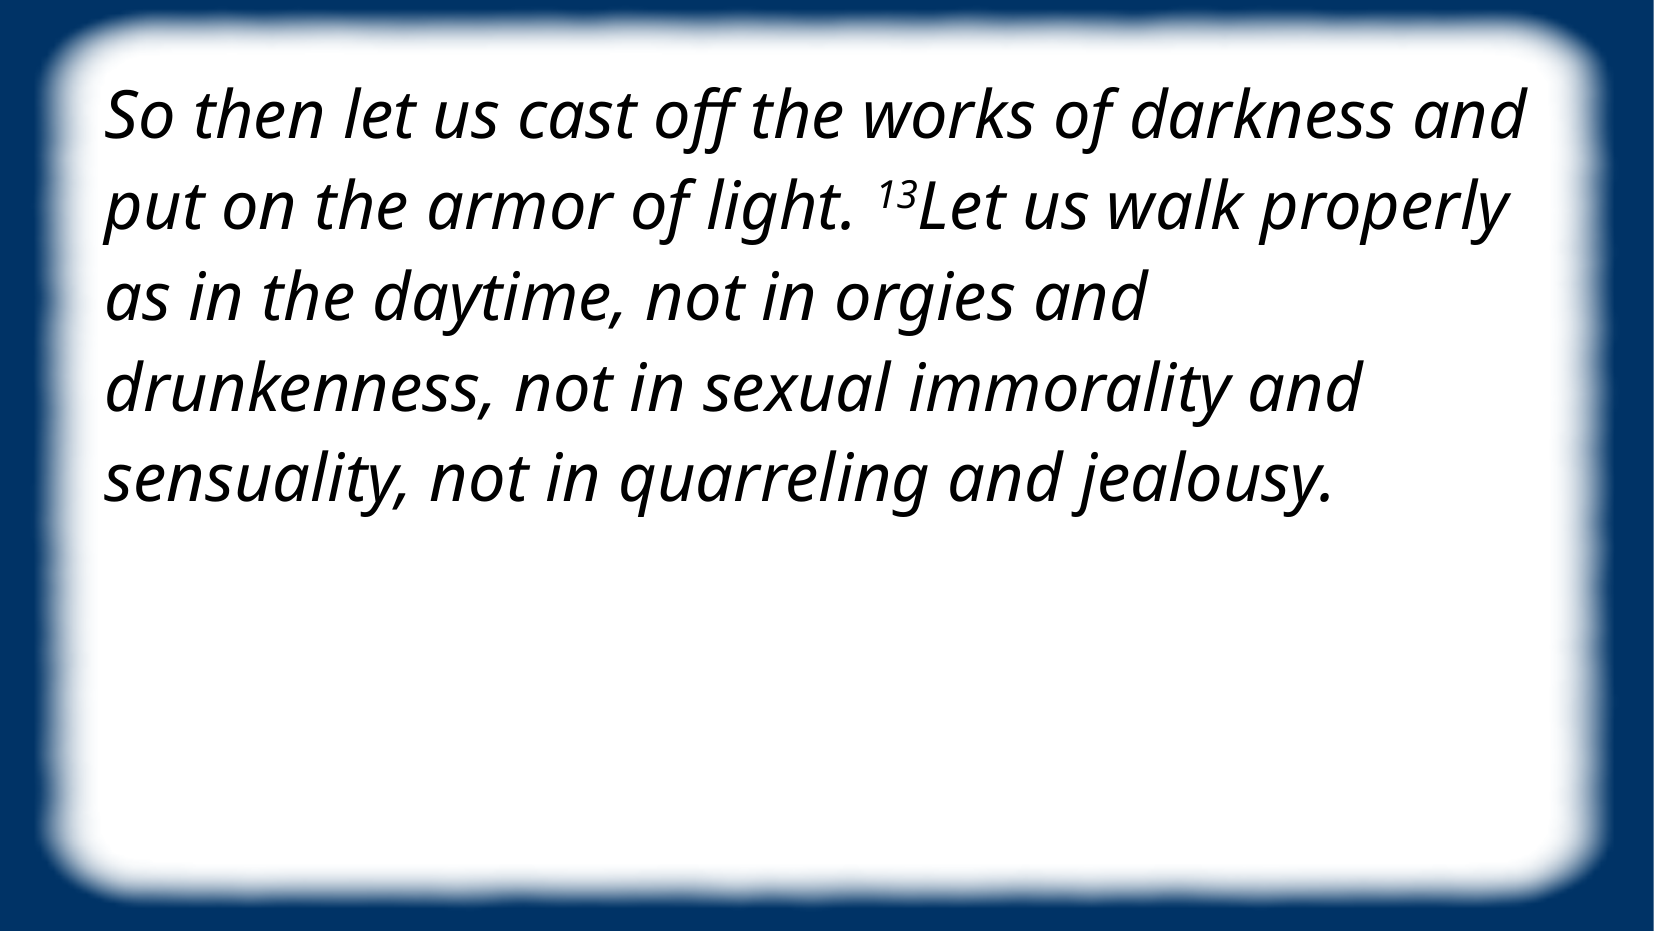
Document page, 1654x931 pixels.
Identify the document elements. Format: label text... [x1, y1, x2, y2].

text_box So then let us cast off the works of darkness and put on the armor of light. 13Let us walk properly as in the daytime, not in orgies and drunkenness, not in sexual immorality and sensuality, not in quarreling and jealousy. [90, 60, 1546, 556]
picture [0, 0, 1654, 931]
